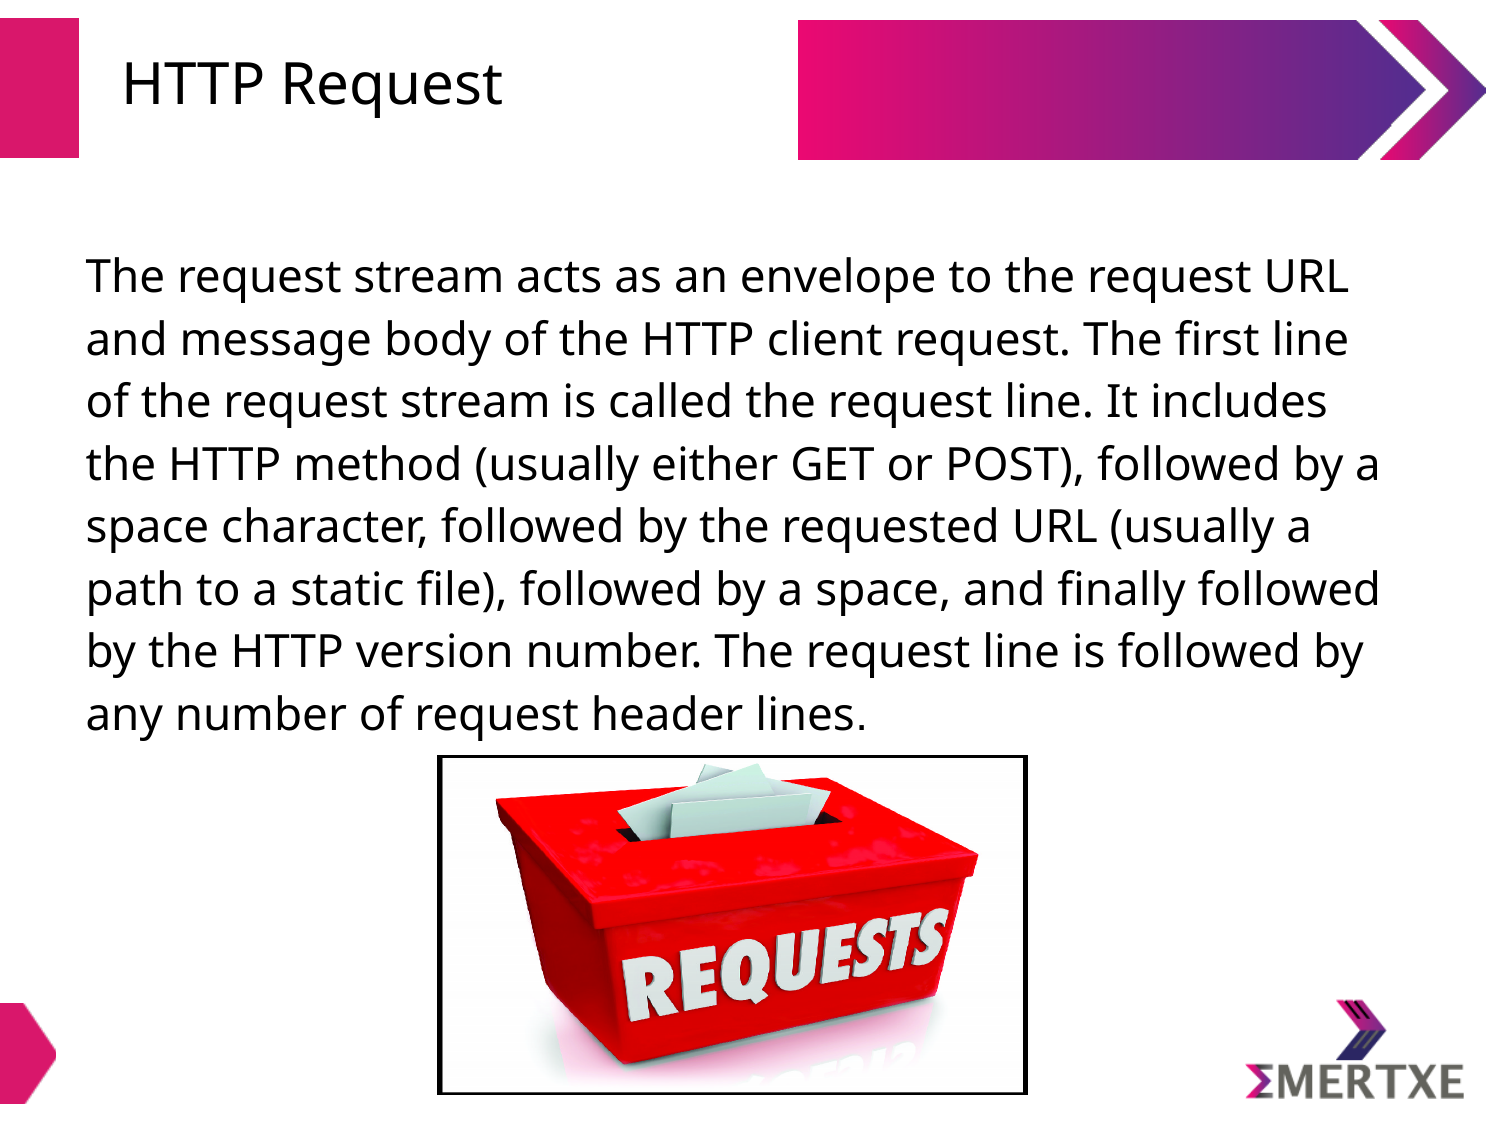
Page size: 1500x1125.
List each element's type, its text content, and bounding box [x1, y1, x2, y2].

text_box HTTP Request [106, 35, 745, 119]
picture [1245, 996, 1465, 1099]
picture [437, 755, 1028, 1095]
picture [798, 20, 1486, 160]
text_box The request stream acts as an envelope to the request URL and message body of the HTTP client request. The first line of the request stream is called the request line. It includes the HTTP method (usually either GET or POST), followed by a space character, followed by the requested URL (usually a path to a static file), followed by a space, and finally followed by the HTTP version number. The request line is followed by any number of request header lines. [70, 236, 1418, 733]
